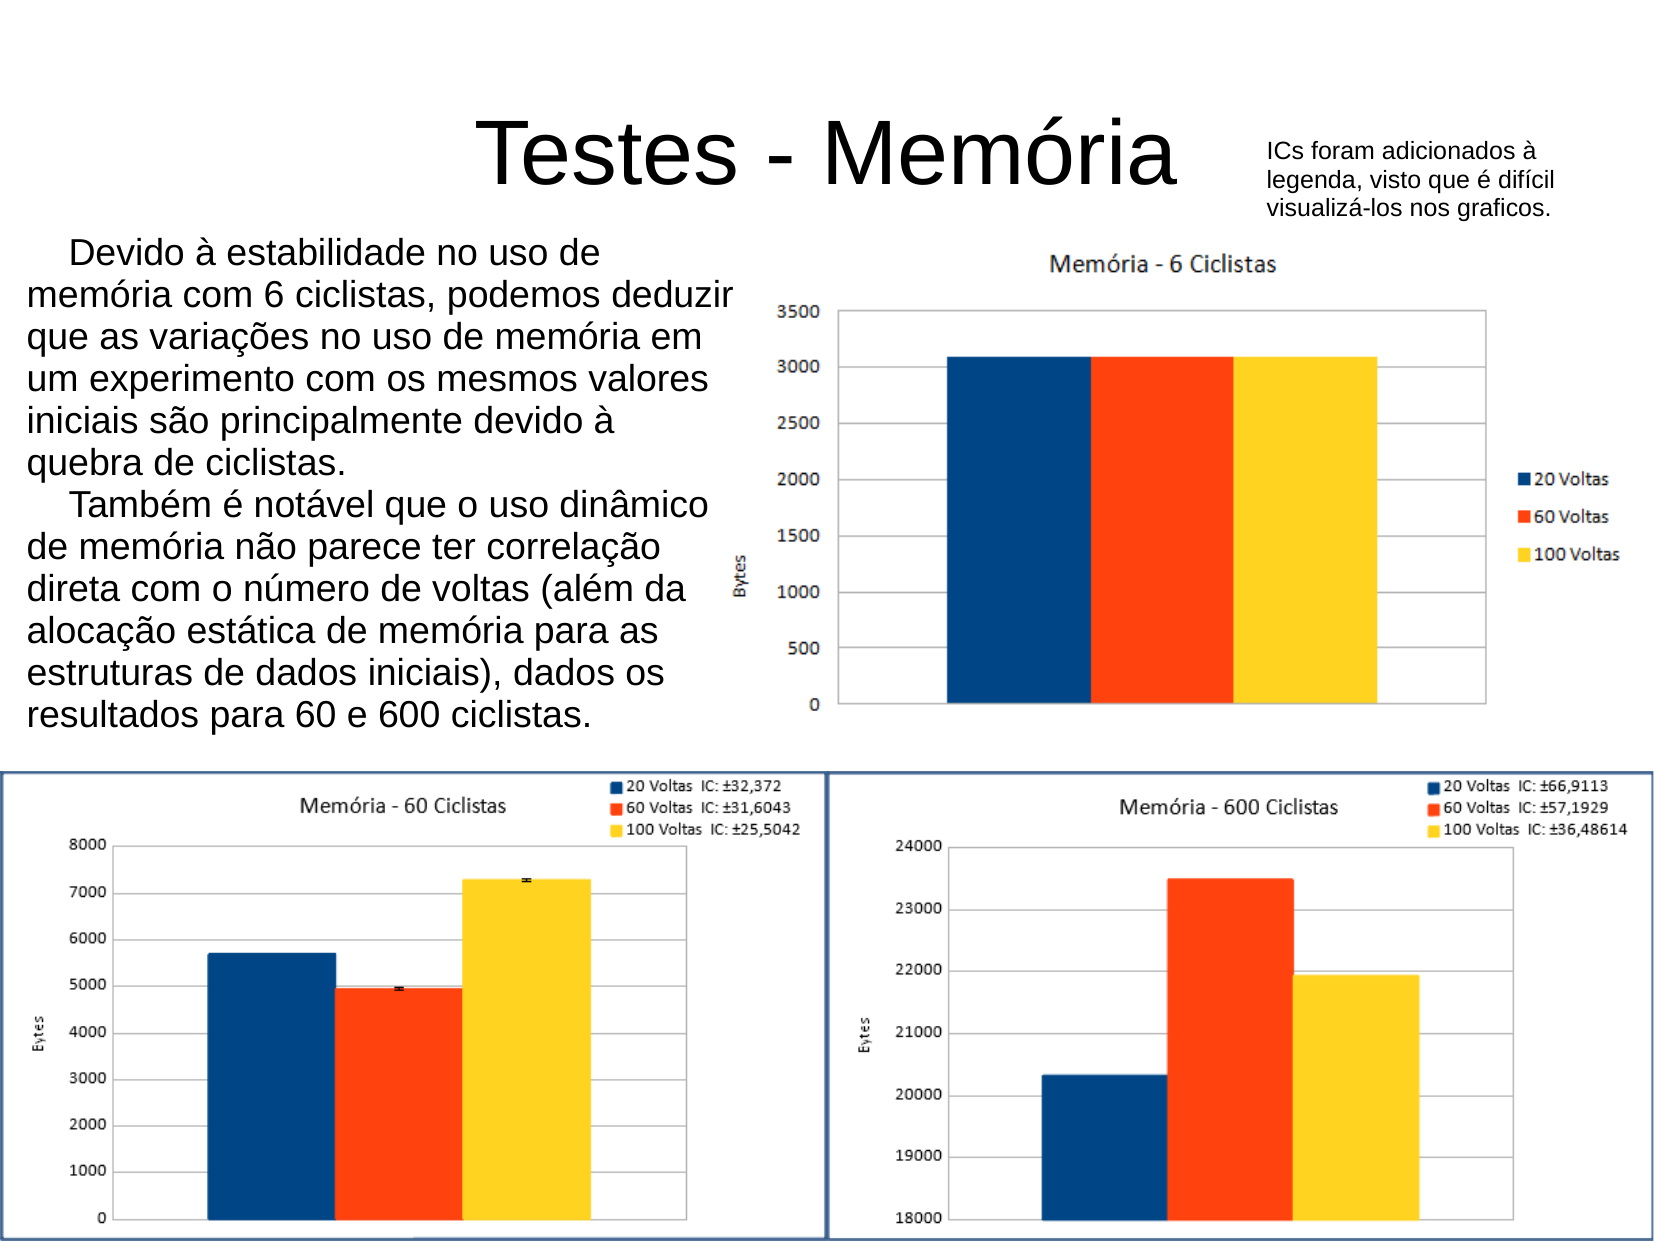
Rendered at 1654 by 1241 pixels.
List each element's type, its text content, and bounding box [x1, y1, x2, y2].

text_box Devido à estabilidade no uso de memória com 6 ciclistas, podemos deduzir que as variações no uso de memória em um experimento com os mesmos valores iniciais são principalmente devido à quebra de ciclistas. Também é notável que o uso dinâmico de memória não parece ter correlação direta com o número de voltas (além da alocação estática de memória para as estruturas de dados iniciais), dados os resultados para 60 e 600 ciclistas. [11, 224, 756, 744]
picture [0, 771, 1654, 1241]
title Testes - Memória [82, 49, 1571, 224]
text_box ICs foram adicionados à legenda, visto que é difícil visualizá-los nos graficos. [1251, 129, 1571, 224]
picture [708, 224, 1645, 758]
